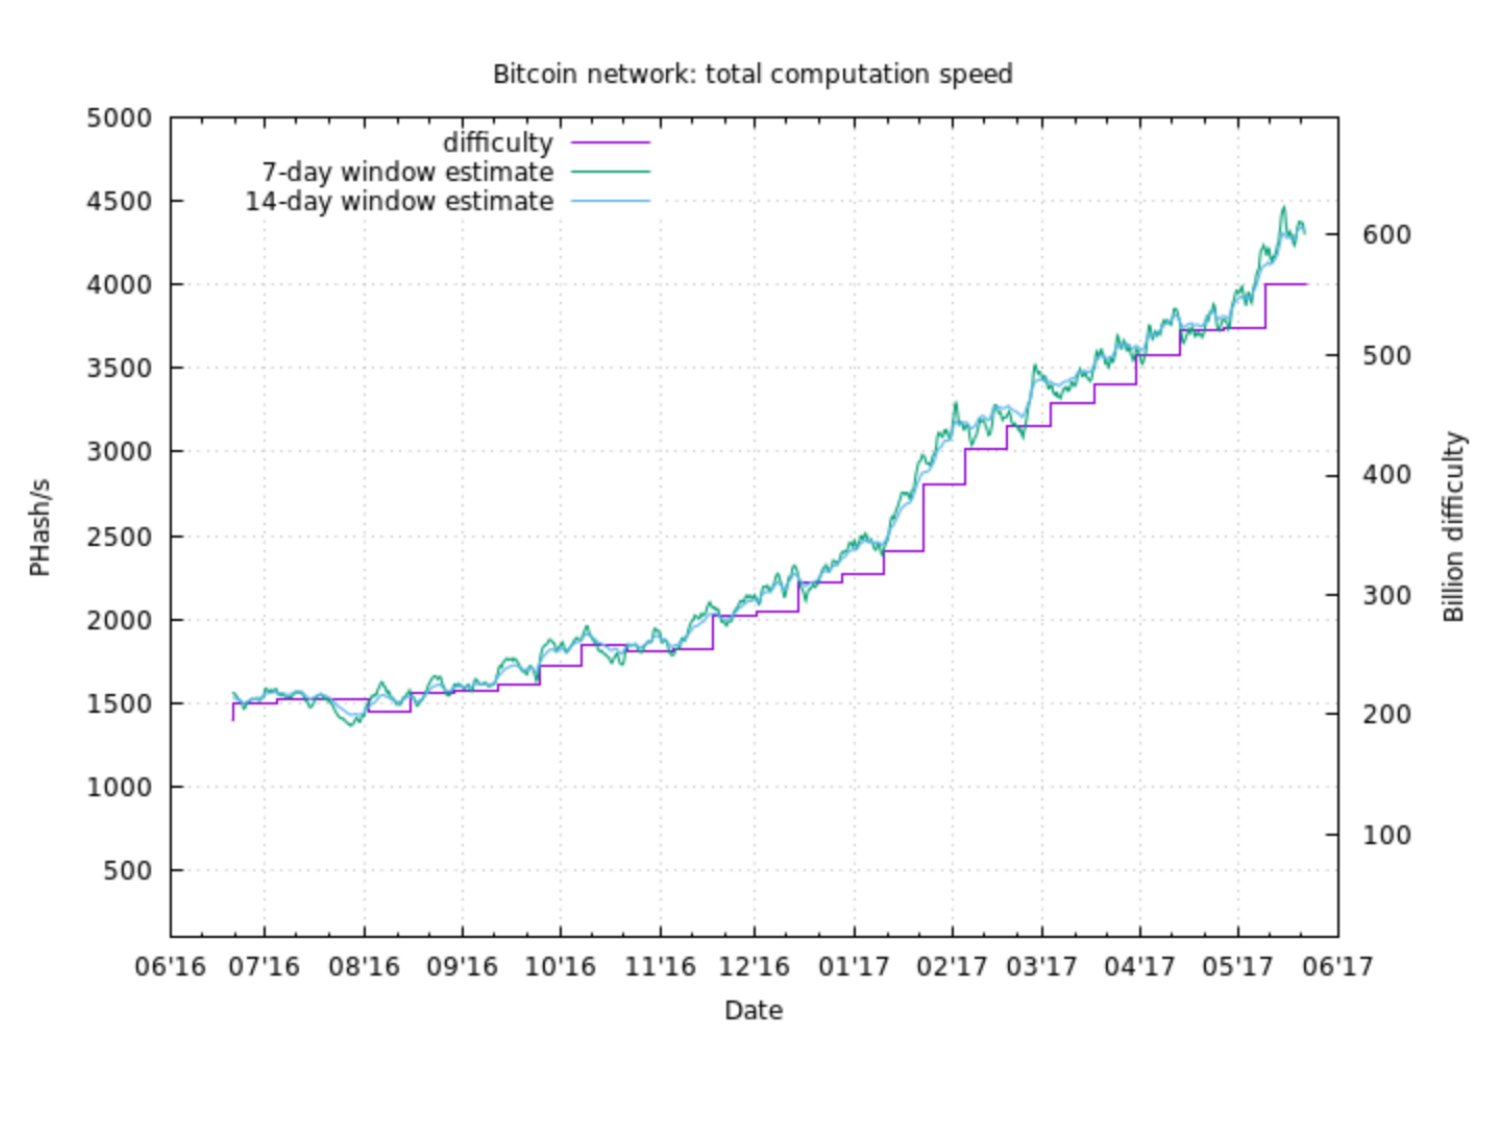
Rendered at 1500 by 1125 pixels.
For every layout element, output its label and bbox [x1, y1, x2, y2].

picture [5, 33, 1498, 1036]
